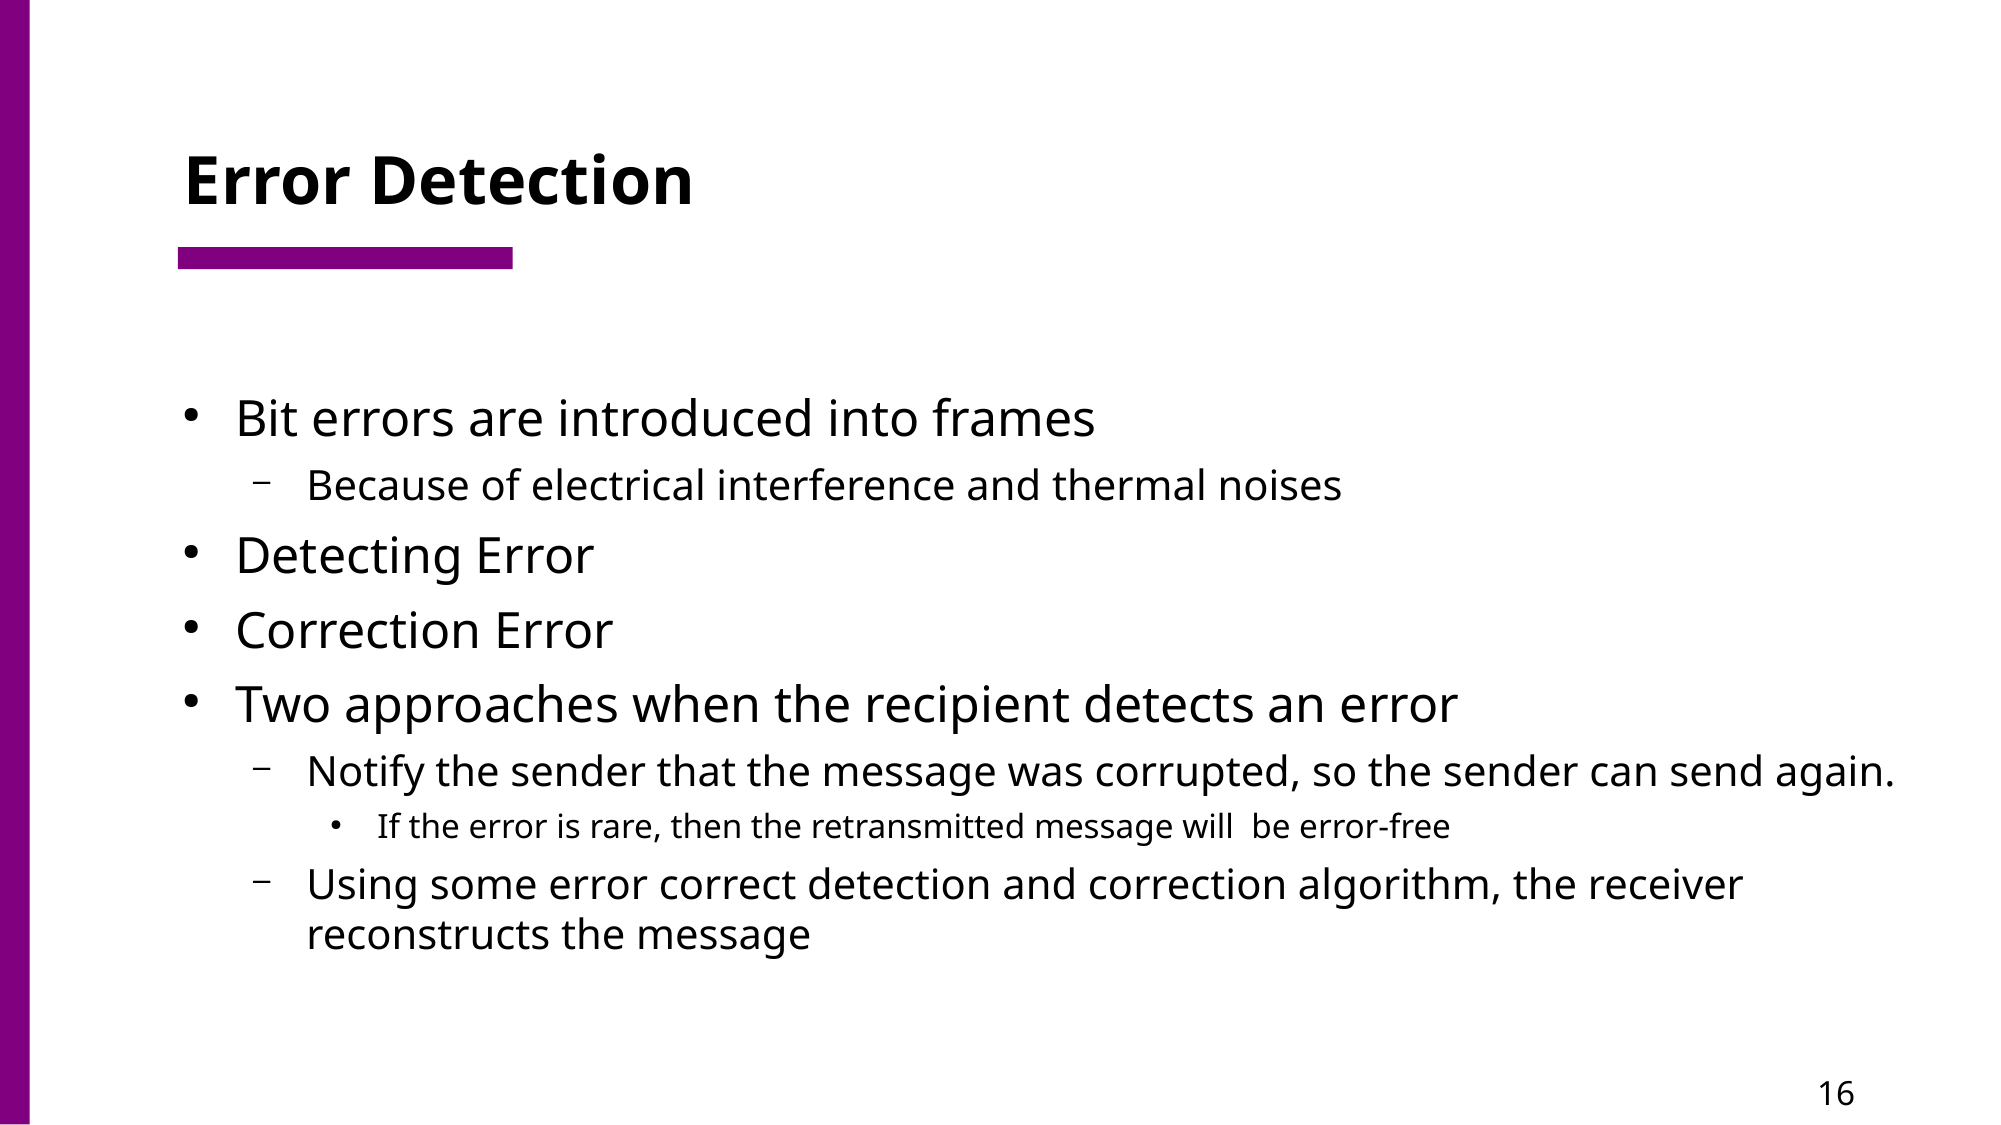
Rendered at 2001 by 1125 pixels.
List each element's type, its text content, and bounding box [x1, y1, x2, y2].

list Bit errors are introduced into frames Because of electrical interference and thermal noises Detecting Error Correction Error Two approaches when the recipient detects an error Notify the sender that the message was corrupted, so the sender can send again. If the error is rare, then the retransmitted message will be error-free Using some error correct detection and correction algorithm, the receiver reconstructs the message [149, 184, 1959, 1024]
title Error Detection [133, 99, 1946, 225]
